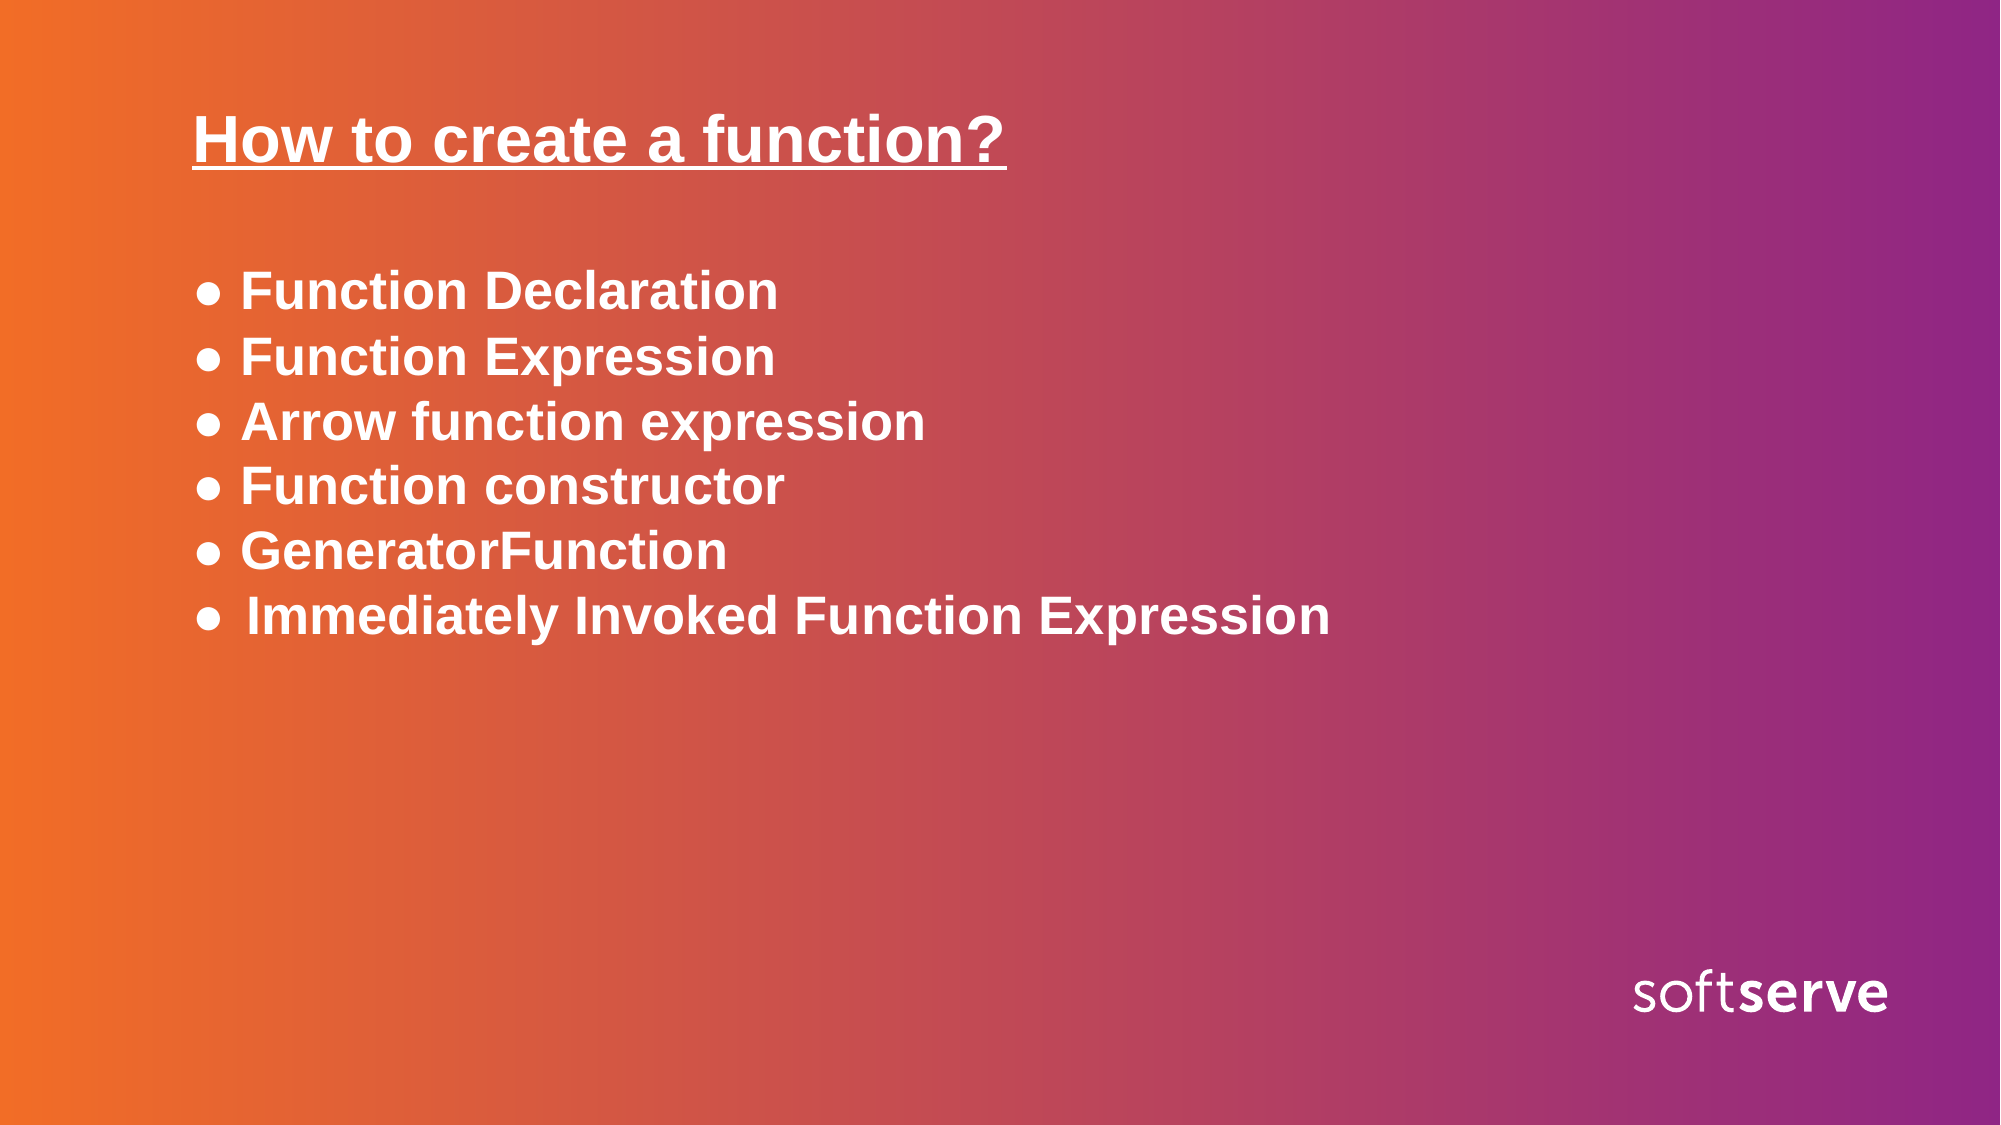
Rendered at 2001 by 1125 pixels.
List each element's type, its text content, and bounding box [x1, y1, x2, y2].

text_box How to create a function? ● Function Declaration ● Function Expression ● Arrow function expression ● Function constructor ● GeneratorFunction ● Immediately Invoked Function Expression [177, 88, 1565, 1125]
